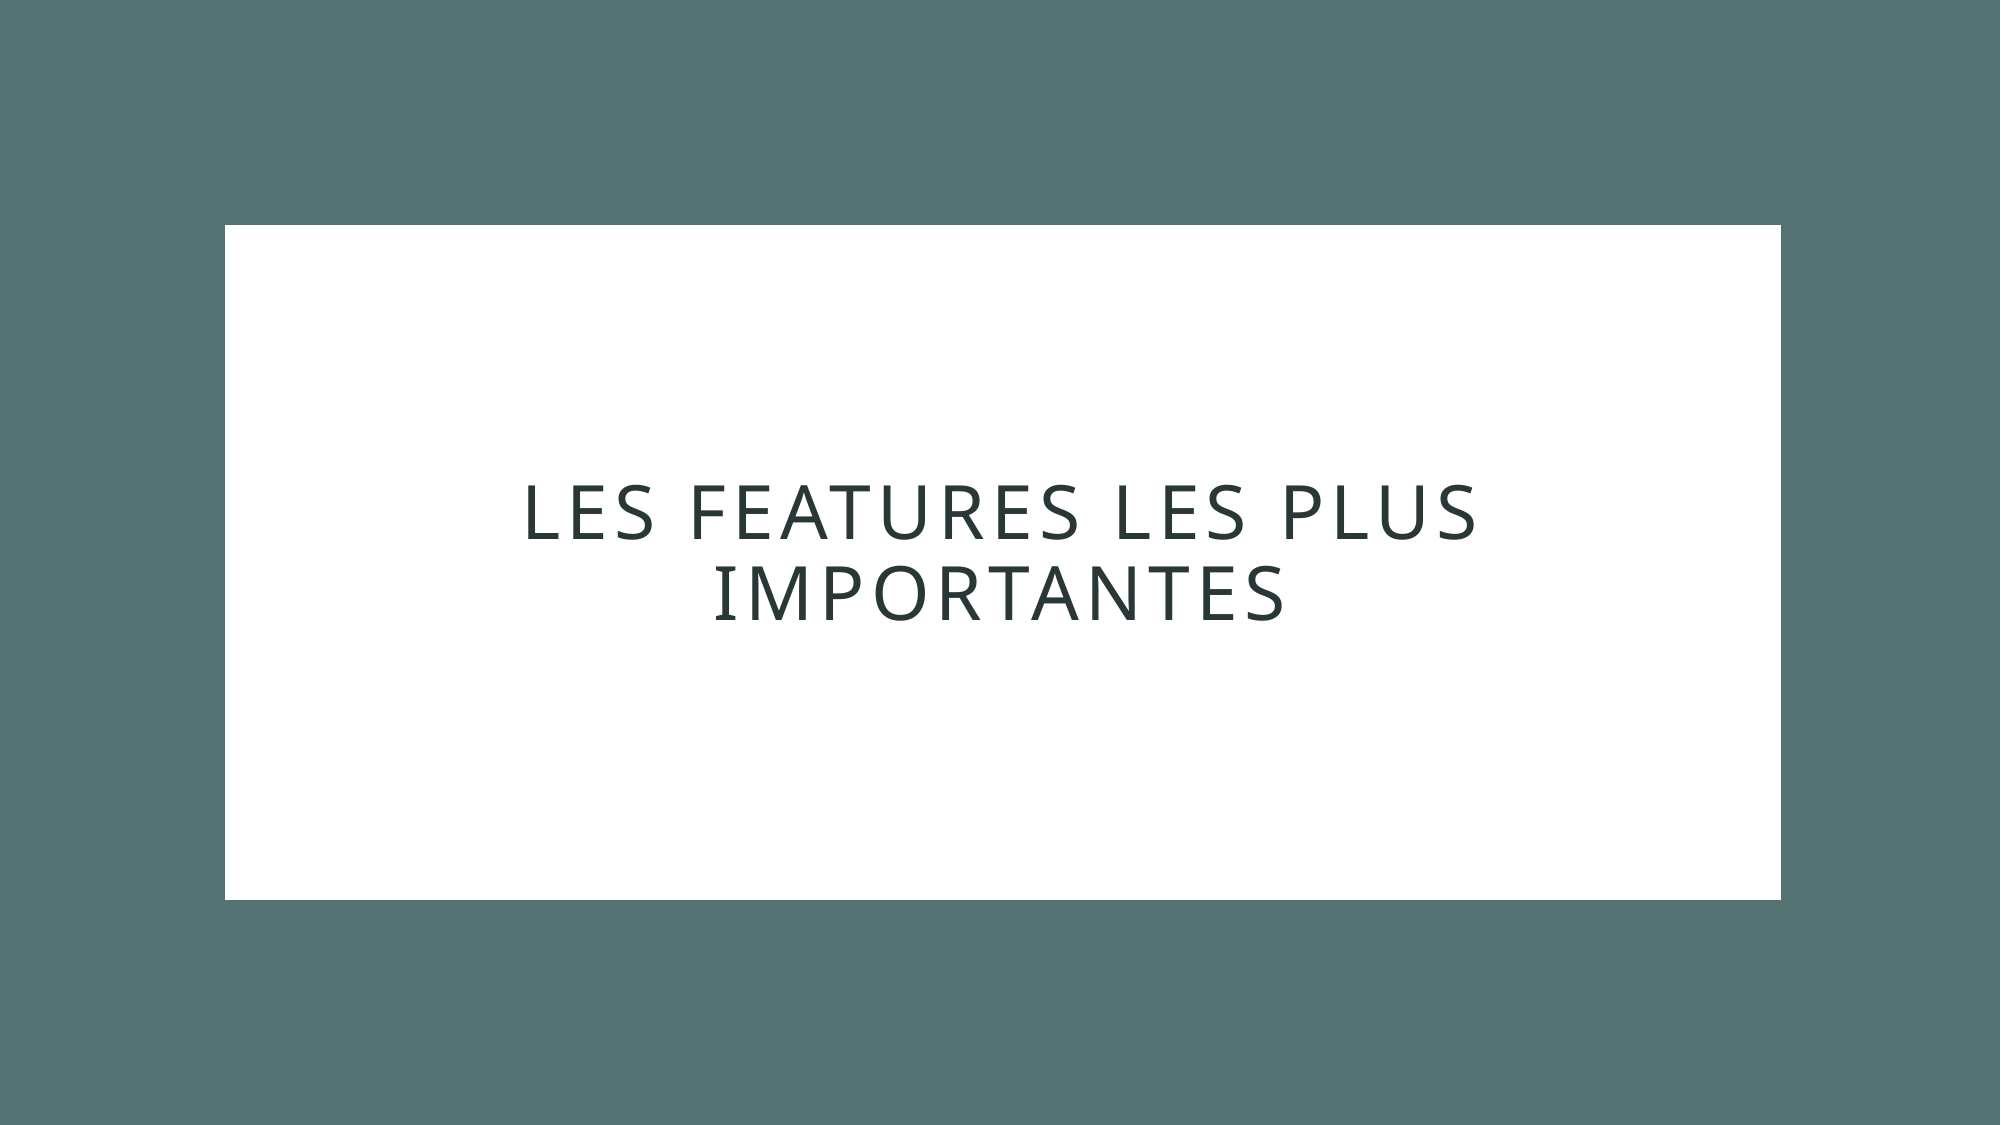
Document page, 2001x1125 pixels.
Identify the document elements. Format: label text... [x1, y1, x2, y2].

text_box [0, 0, 2000, 1125]
title Les features les plus importantes [337, 443, 1669, 735]
